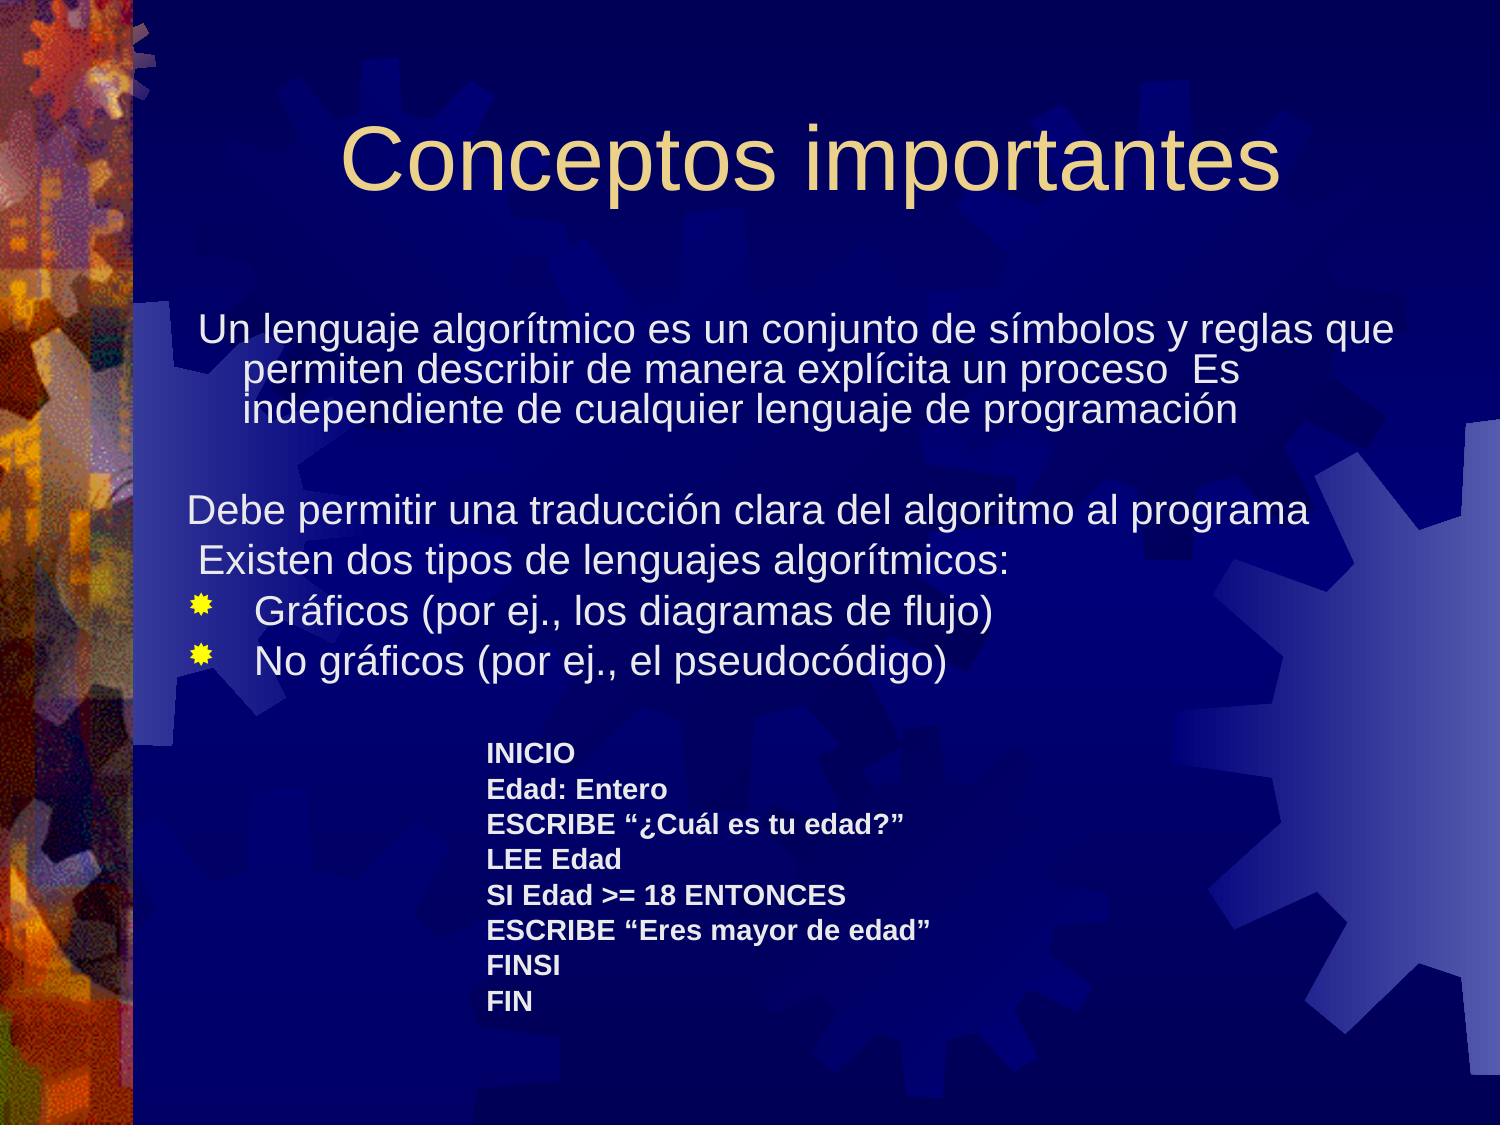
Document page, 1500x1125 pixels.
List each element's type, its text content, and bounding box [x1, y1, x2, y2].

title Conceptos importantes [324, 87, 1326, 221]
picture [0, 0, 133, 1125]
list Un lenguaje algorítmico es un conjunto de símbolos y reglas que permiten describir de manera explícita un proceso Es independiente de cualquier lenguaje de programación Debe permitir una traducción clara del algoritmo al programa Existen dos tipos de lenguajes algorítmicos: Gráficos (por ej., los diagramas de flujo) No gráficos (por ej., el pseudocódigo) INICIO Edad: Entero ESCRIBE “¿Cuál es tu edad?” LEE Edad SI Edad >= 18 ENTONCES ESCRIBE “Eres mayor de edad” FINSI FIN [171, 243, 1412, 1059]
